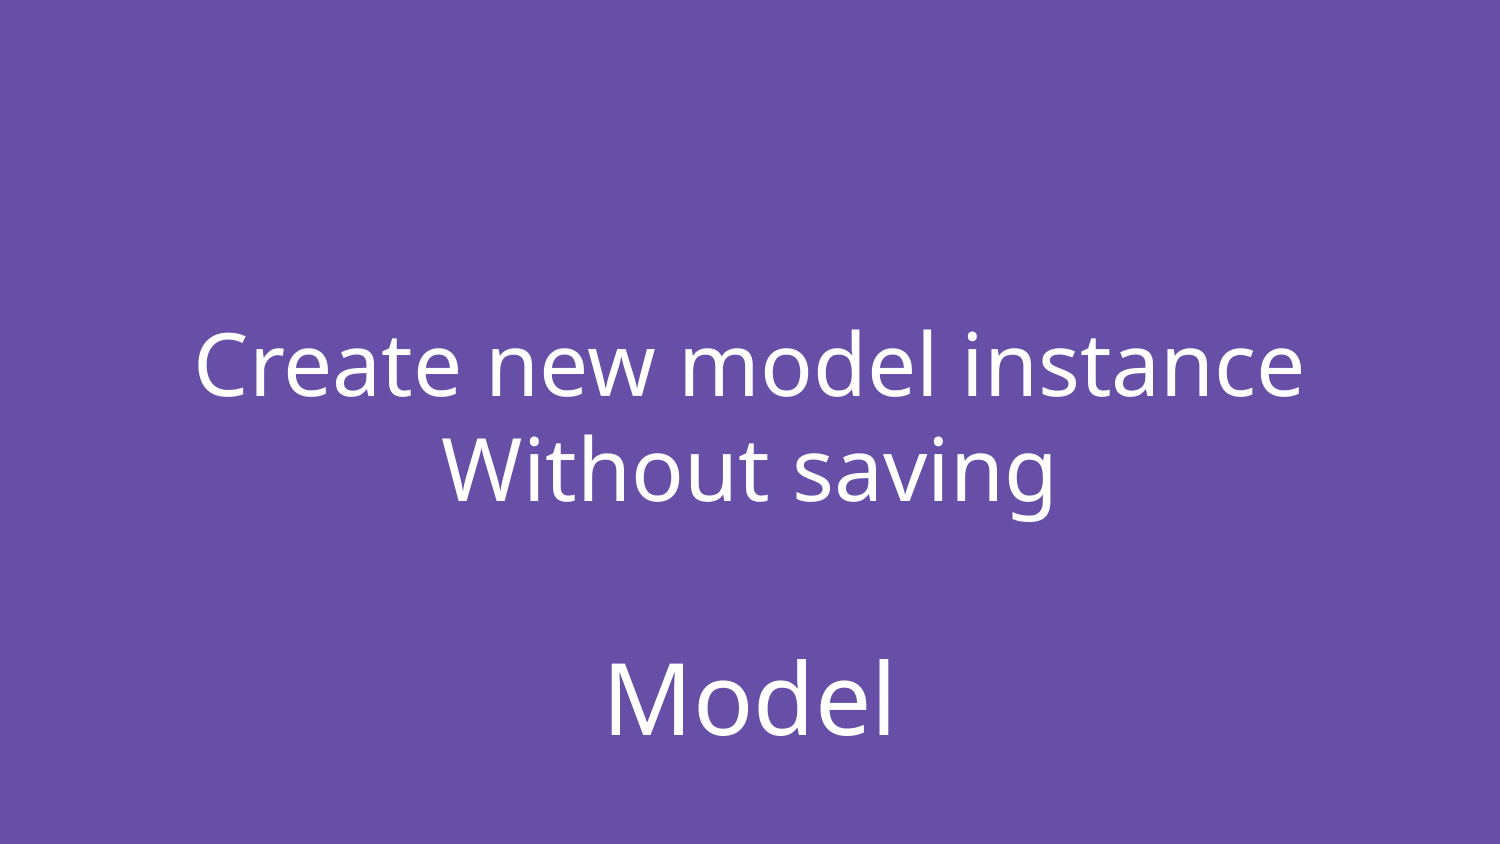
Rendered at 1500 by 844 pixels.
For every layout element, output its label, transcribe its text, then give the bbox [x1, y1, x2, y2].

text_box Model [75, 568, 1425, 771]
title Create new model instance Without saving [75, 58, 1425, 568]
